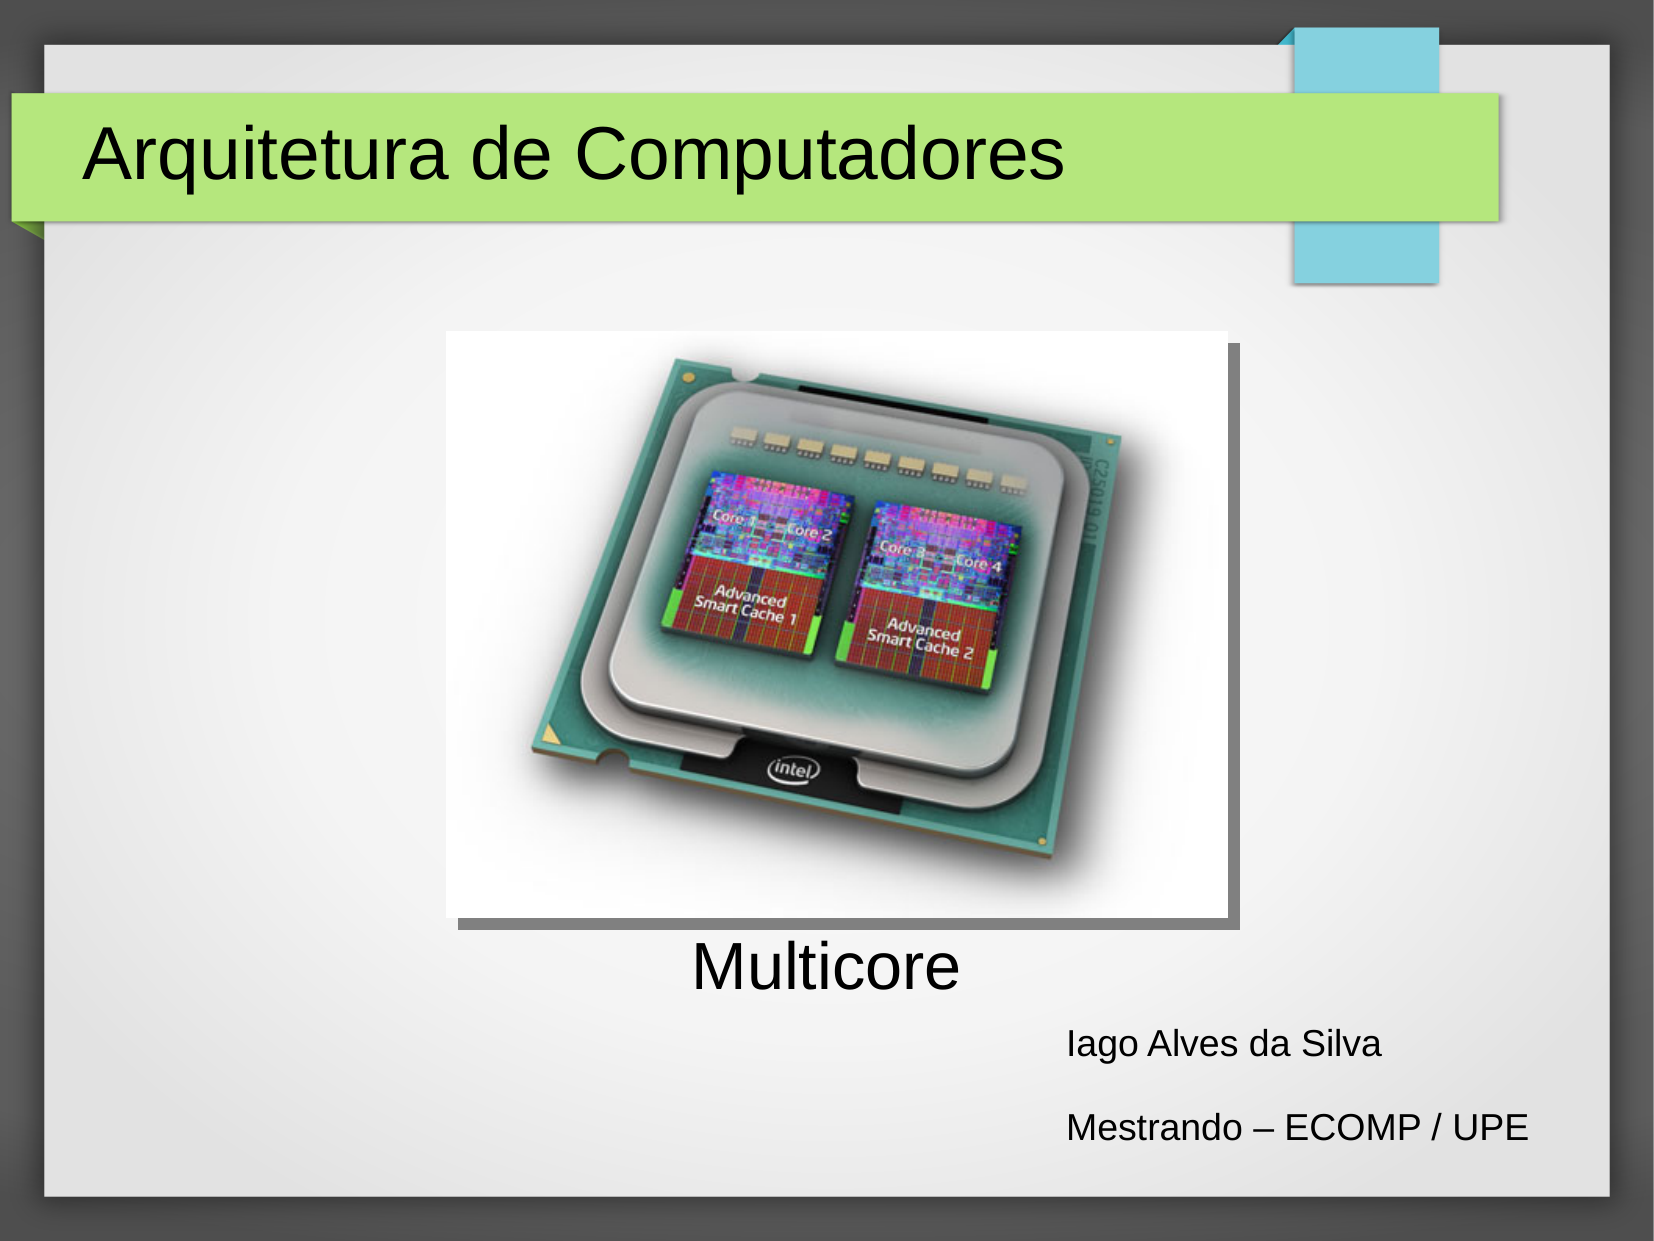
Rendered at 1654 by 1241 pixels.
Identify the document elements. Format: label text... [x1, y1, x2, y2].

picture [0, 0, 1654, 1241]
title Arquitetura de Computadores [82, 94, 1264, 213]
text_box Iago Alves da Silva Mestrando – ECOMP / UPE [1051, 1014, 1571, 1156]
subtitle Multicore [82, 917, 1571, 1015]
